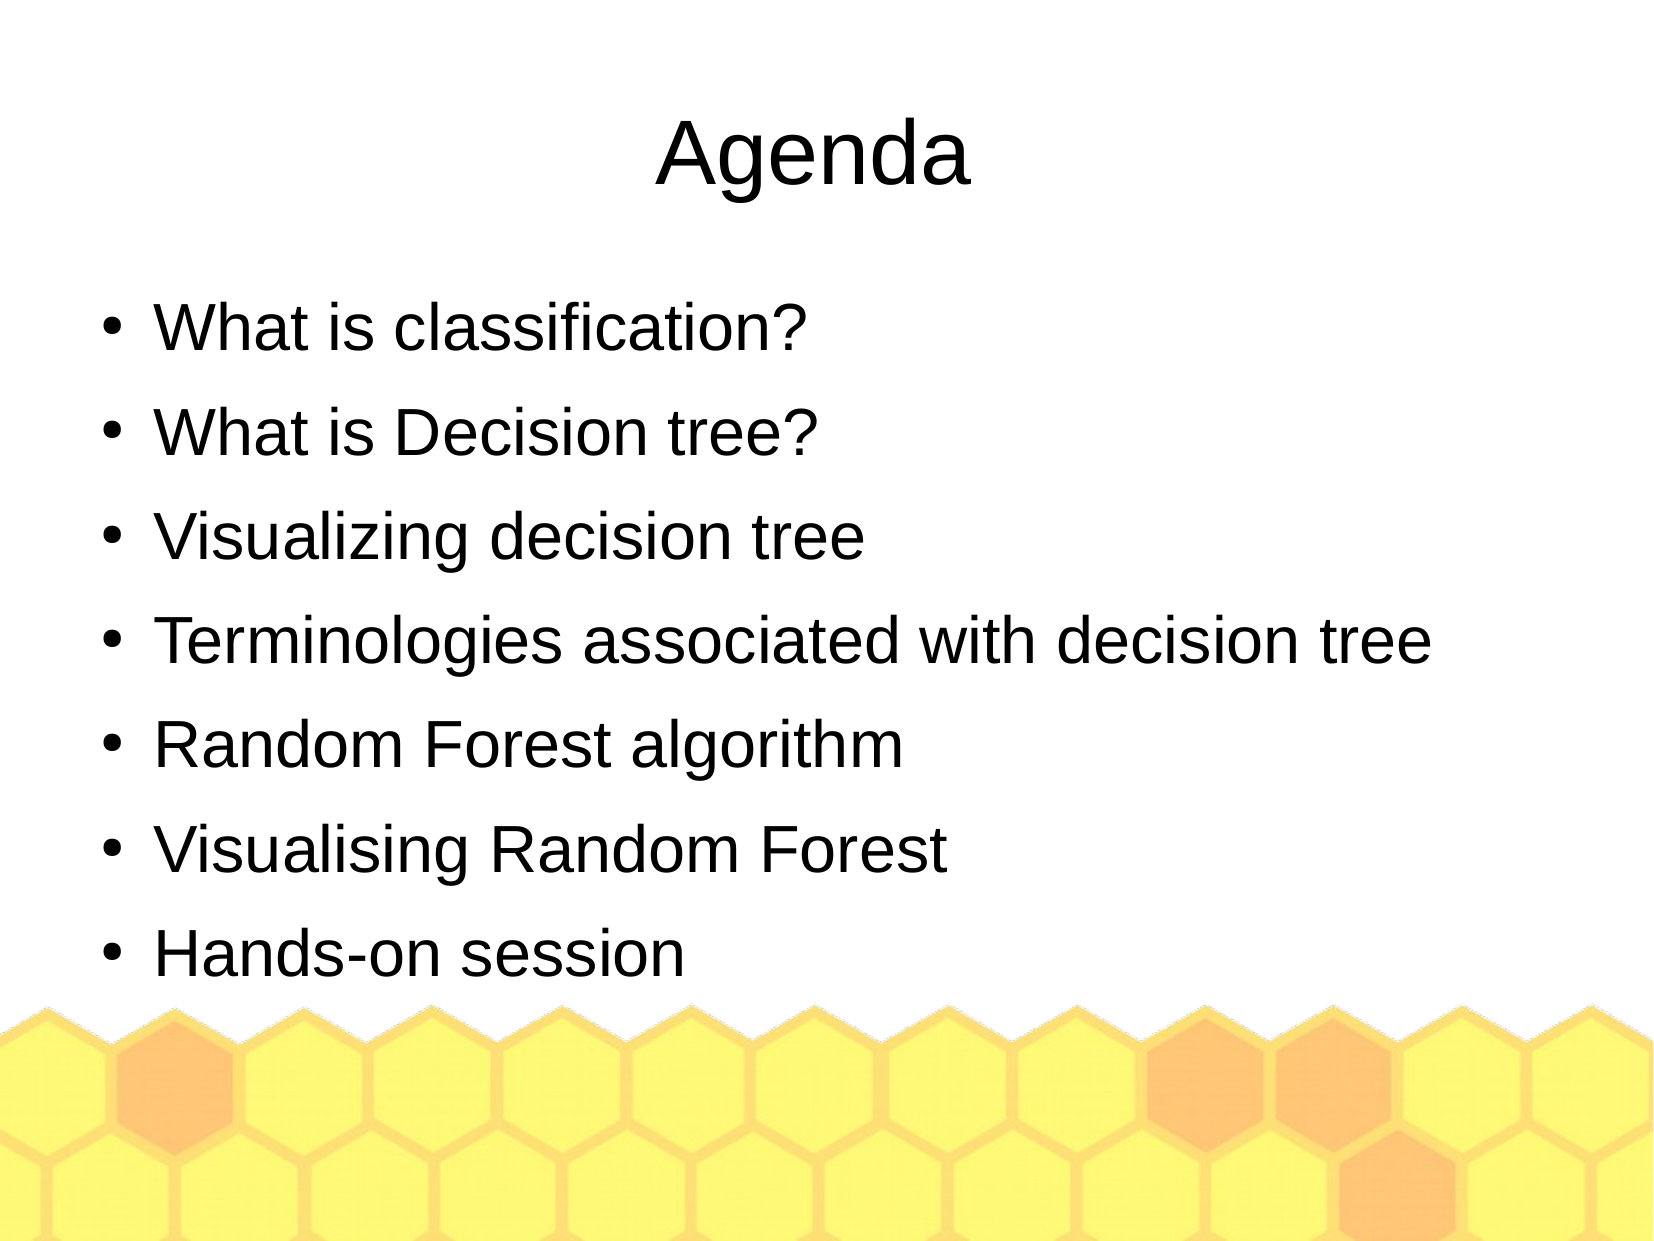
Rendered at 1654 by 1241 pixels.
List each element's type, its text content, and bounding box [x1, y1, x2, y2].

list What is classification? What is Decision tree? Visualizing decision tree Terminologies associated with decision tree Random Forest algorithm Visualising Random Forest Hands-on session [82, 290, 1571, 1010]
title Agenda [82, 49, 1571, 257]
picture [0, 1001, 1654, 1241]
